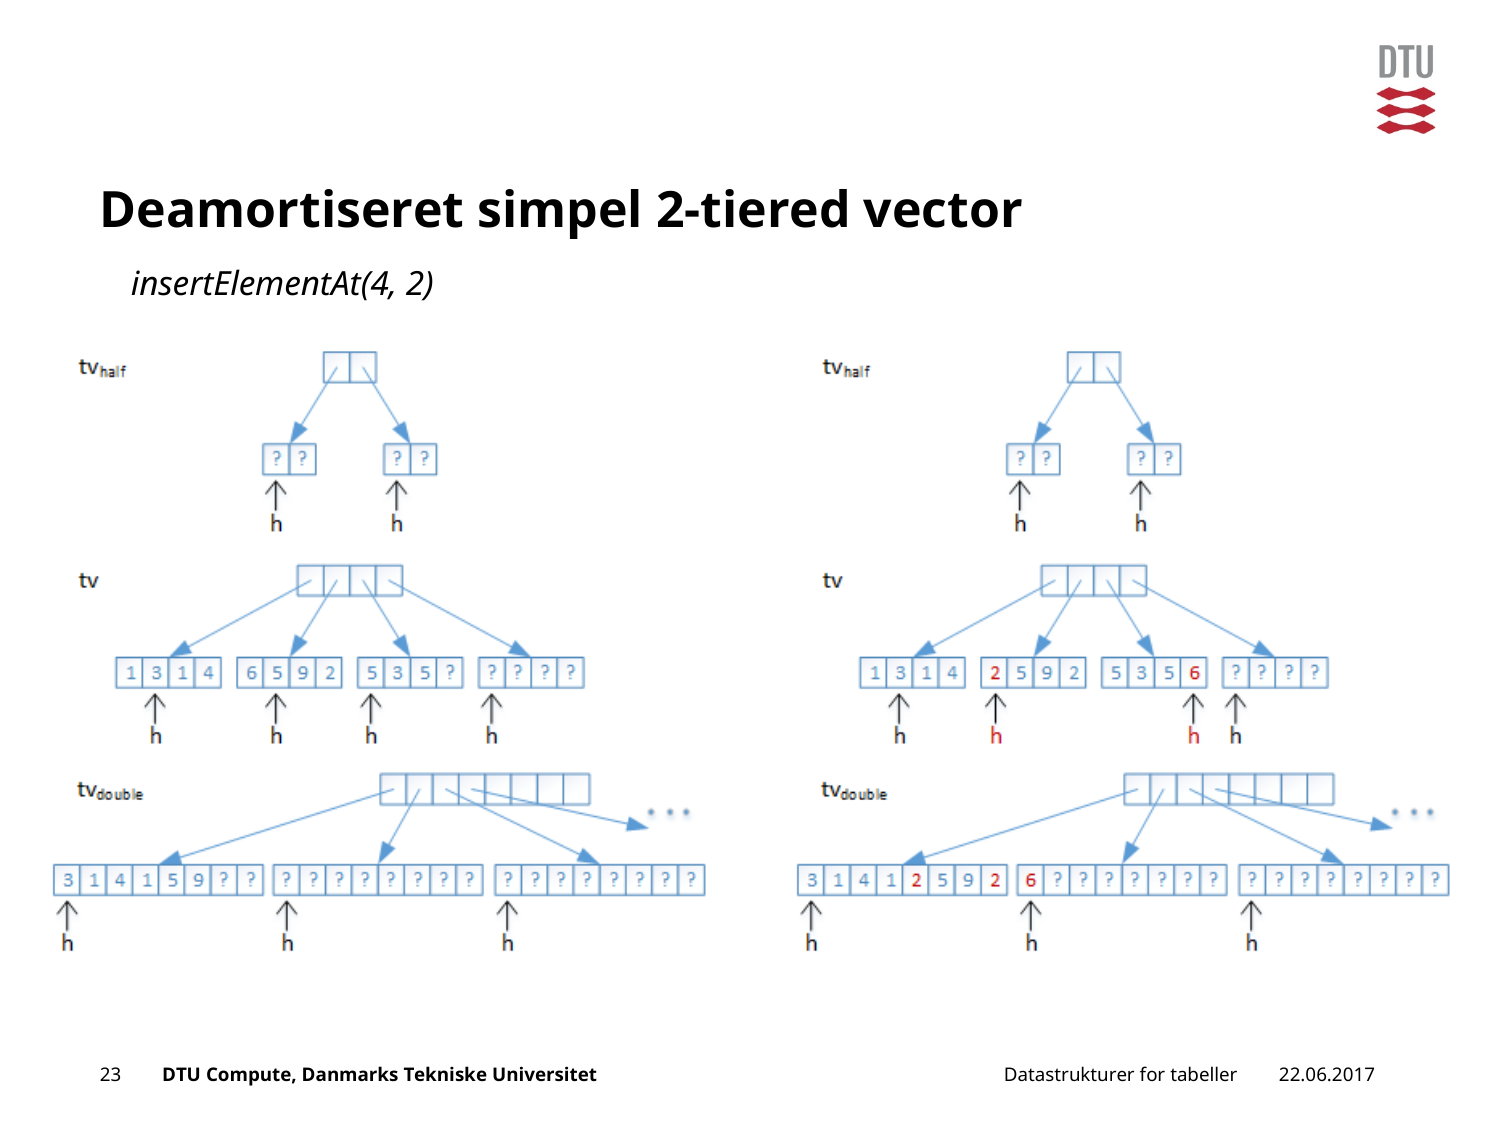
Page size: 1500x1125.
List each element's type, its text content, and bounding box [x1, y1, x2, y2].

picture [1375, 342, 1453, 972]
title Deamortiseret simpel 2-tiered vector [99, 49, 1375, 238]
picture [47, 342, 99, 972]
list insertElementAt(4, 2) [99, 262, 1375, 1012]
picture [1356, 45, 1436, 134]
